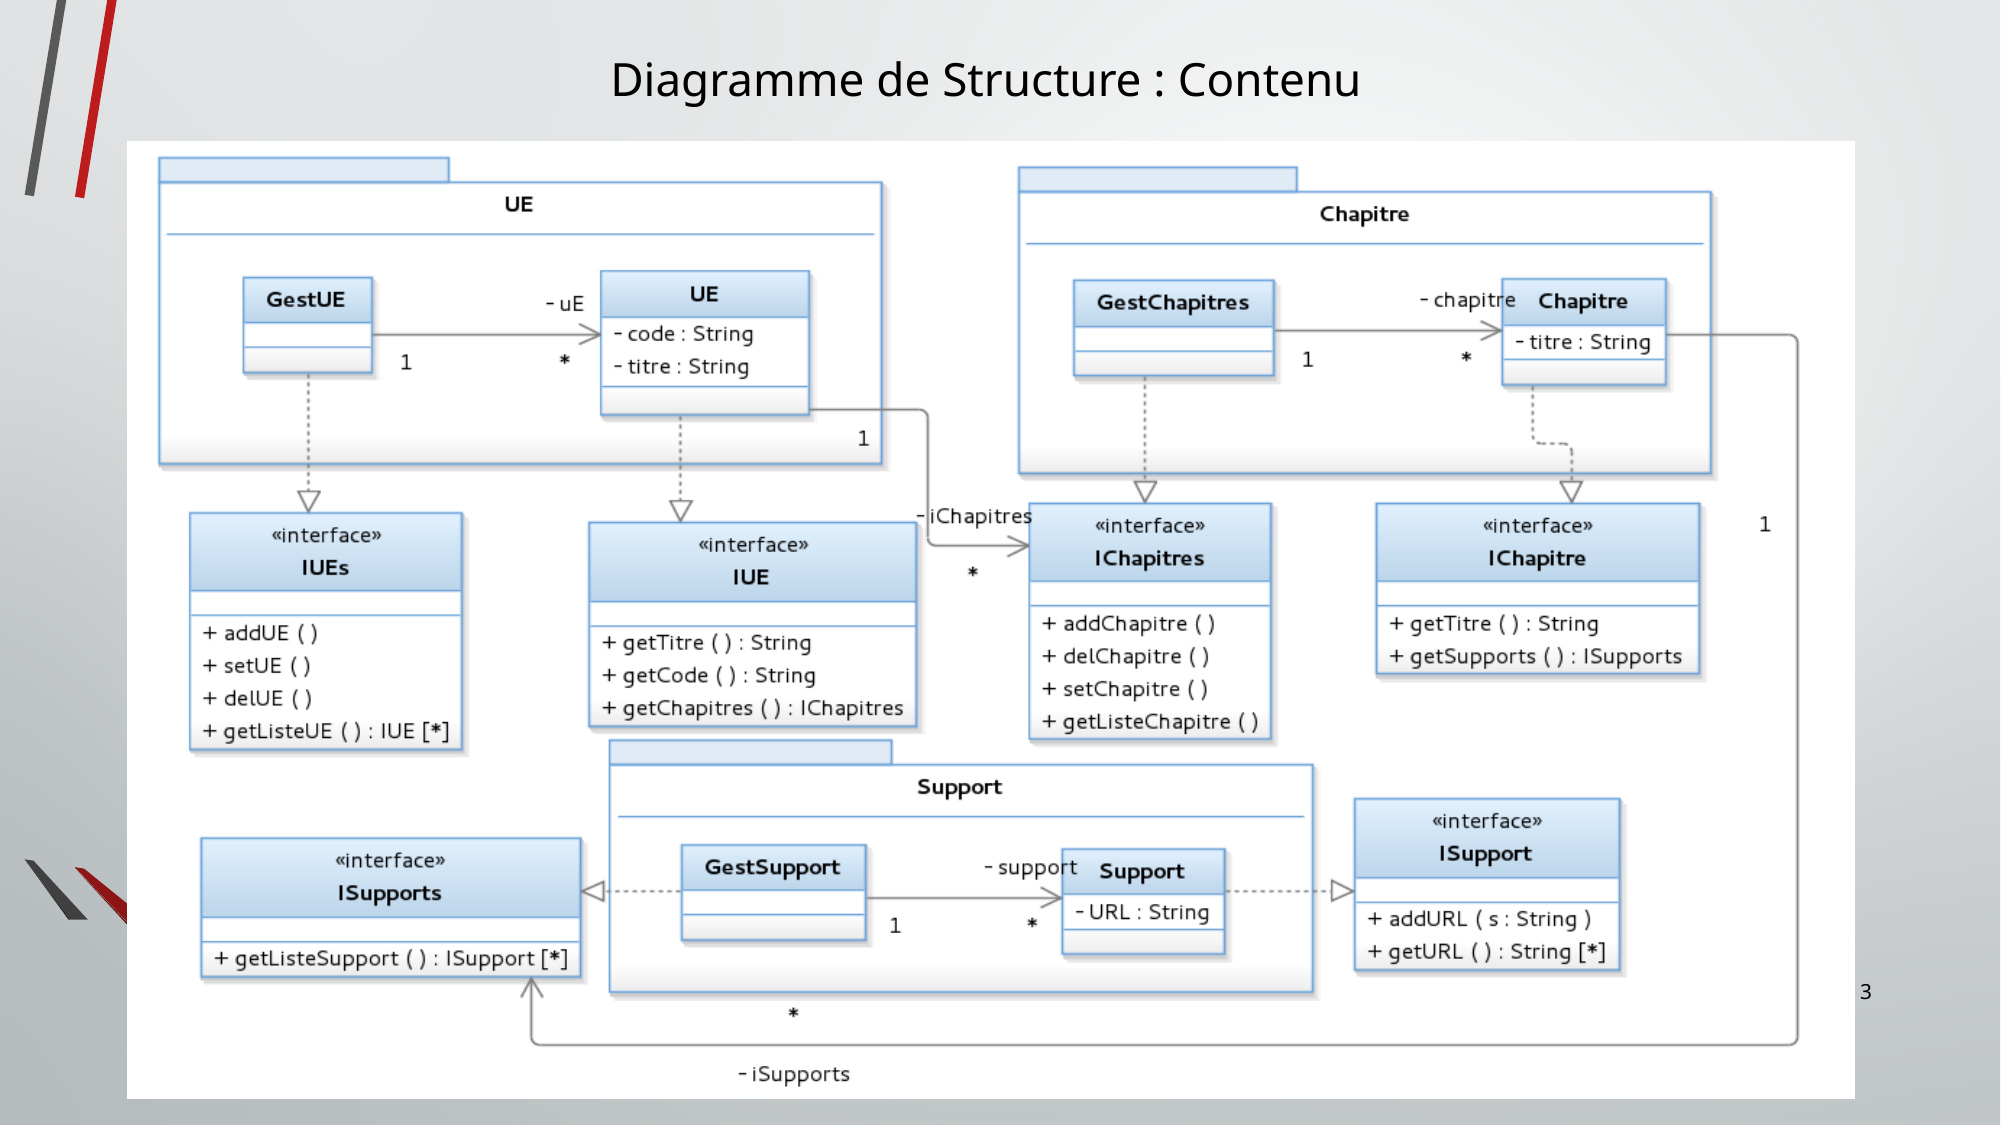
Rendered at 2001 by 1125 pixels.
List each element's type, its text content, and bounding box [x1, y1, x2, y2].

title Diagramme de Structure : Contenu [578, 35, 1394, 123]
picture [0, 0, 2001, 1125]
chart [1855, 437, 1887, 950]
